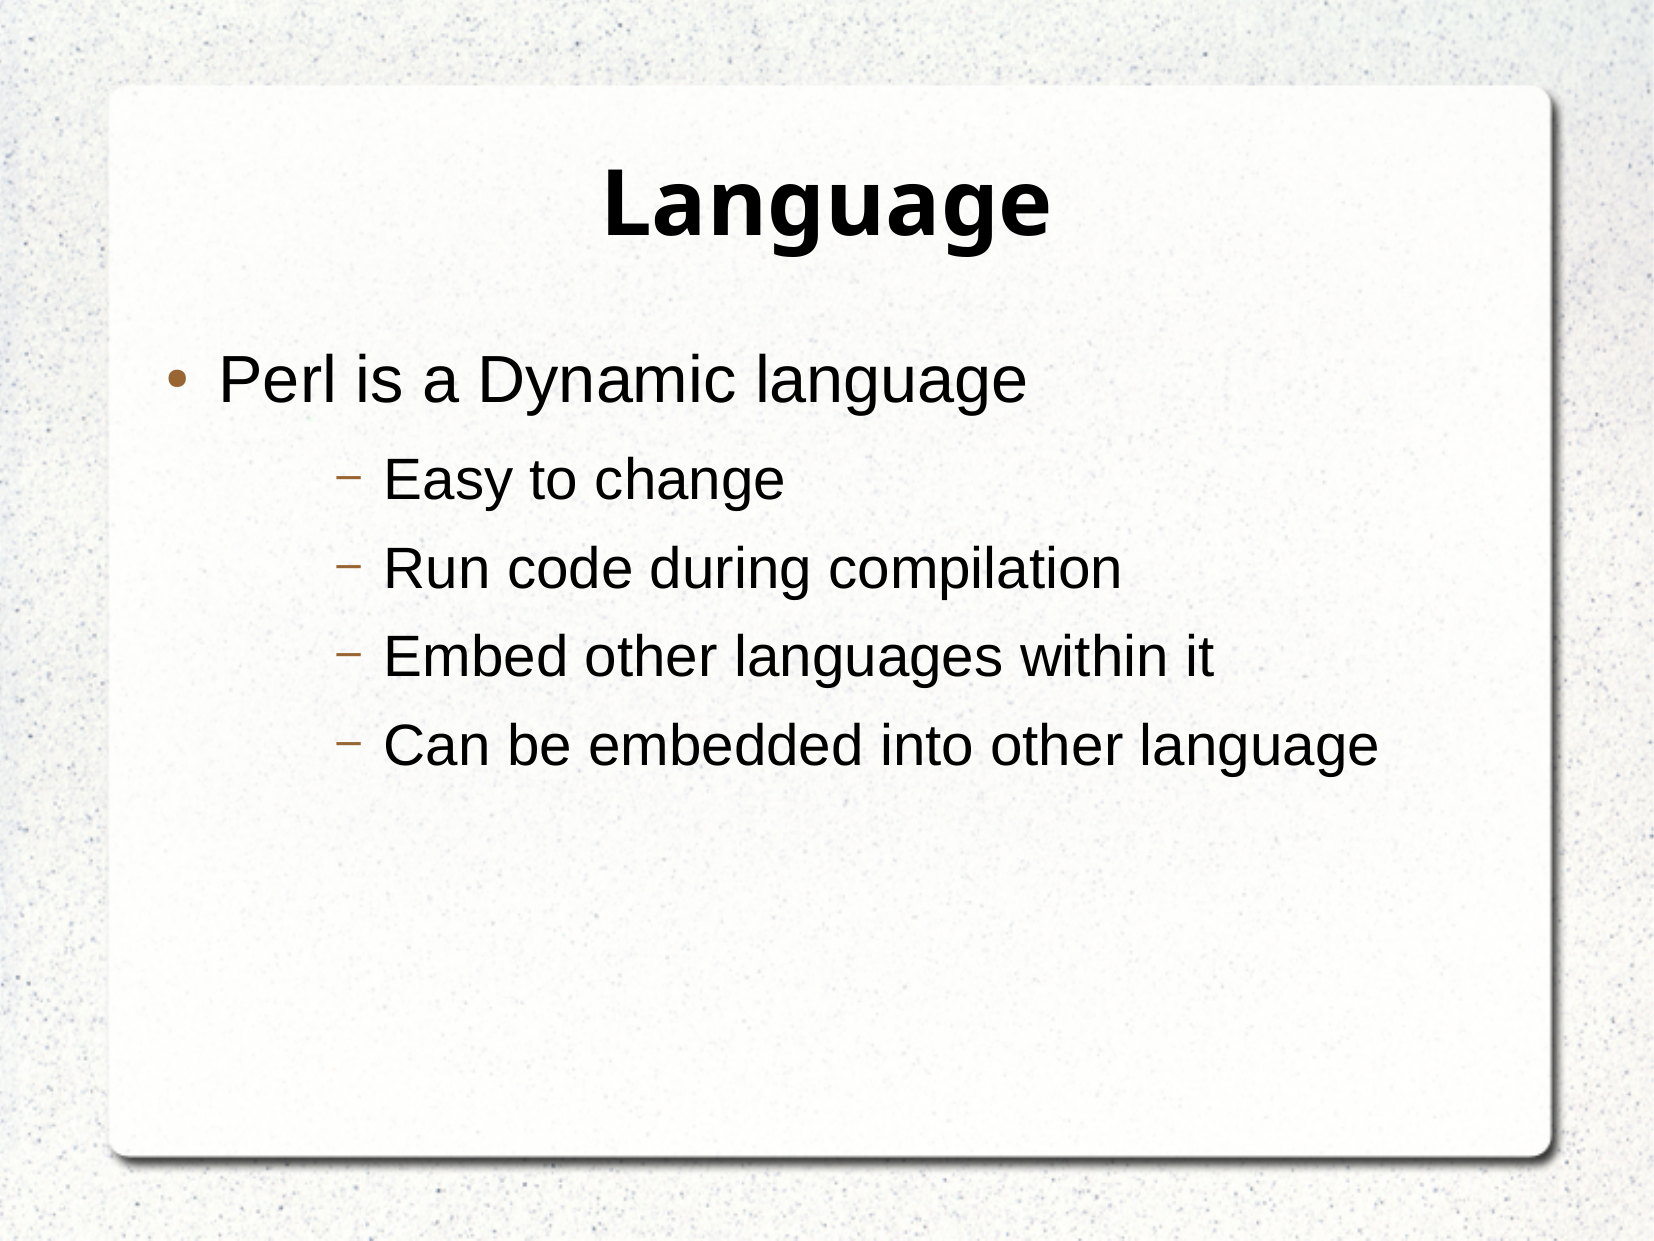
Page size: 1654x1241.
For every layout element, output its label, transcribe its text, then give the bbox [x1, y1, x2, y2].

title Language [118, 96, 1536, 304]
list Perl is a Dynamic language Easy to change Run code during compilation Embed other languages within it Can be embedded into other language [147, 342, 1506, 978]
picture [0, 0, 1654, 1241]
